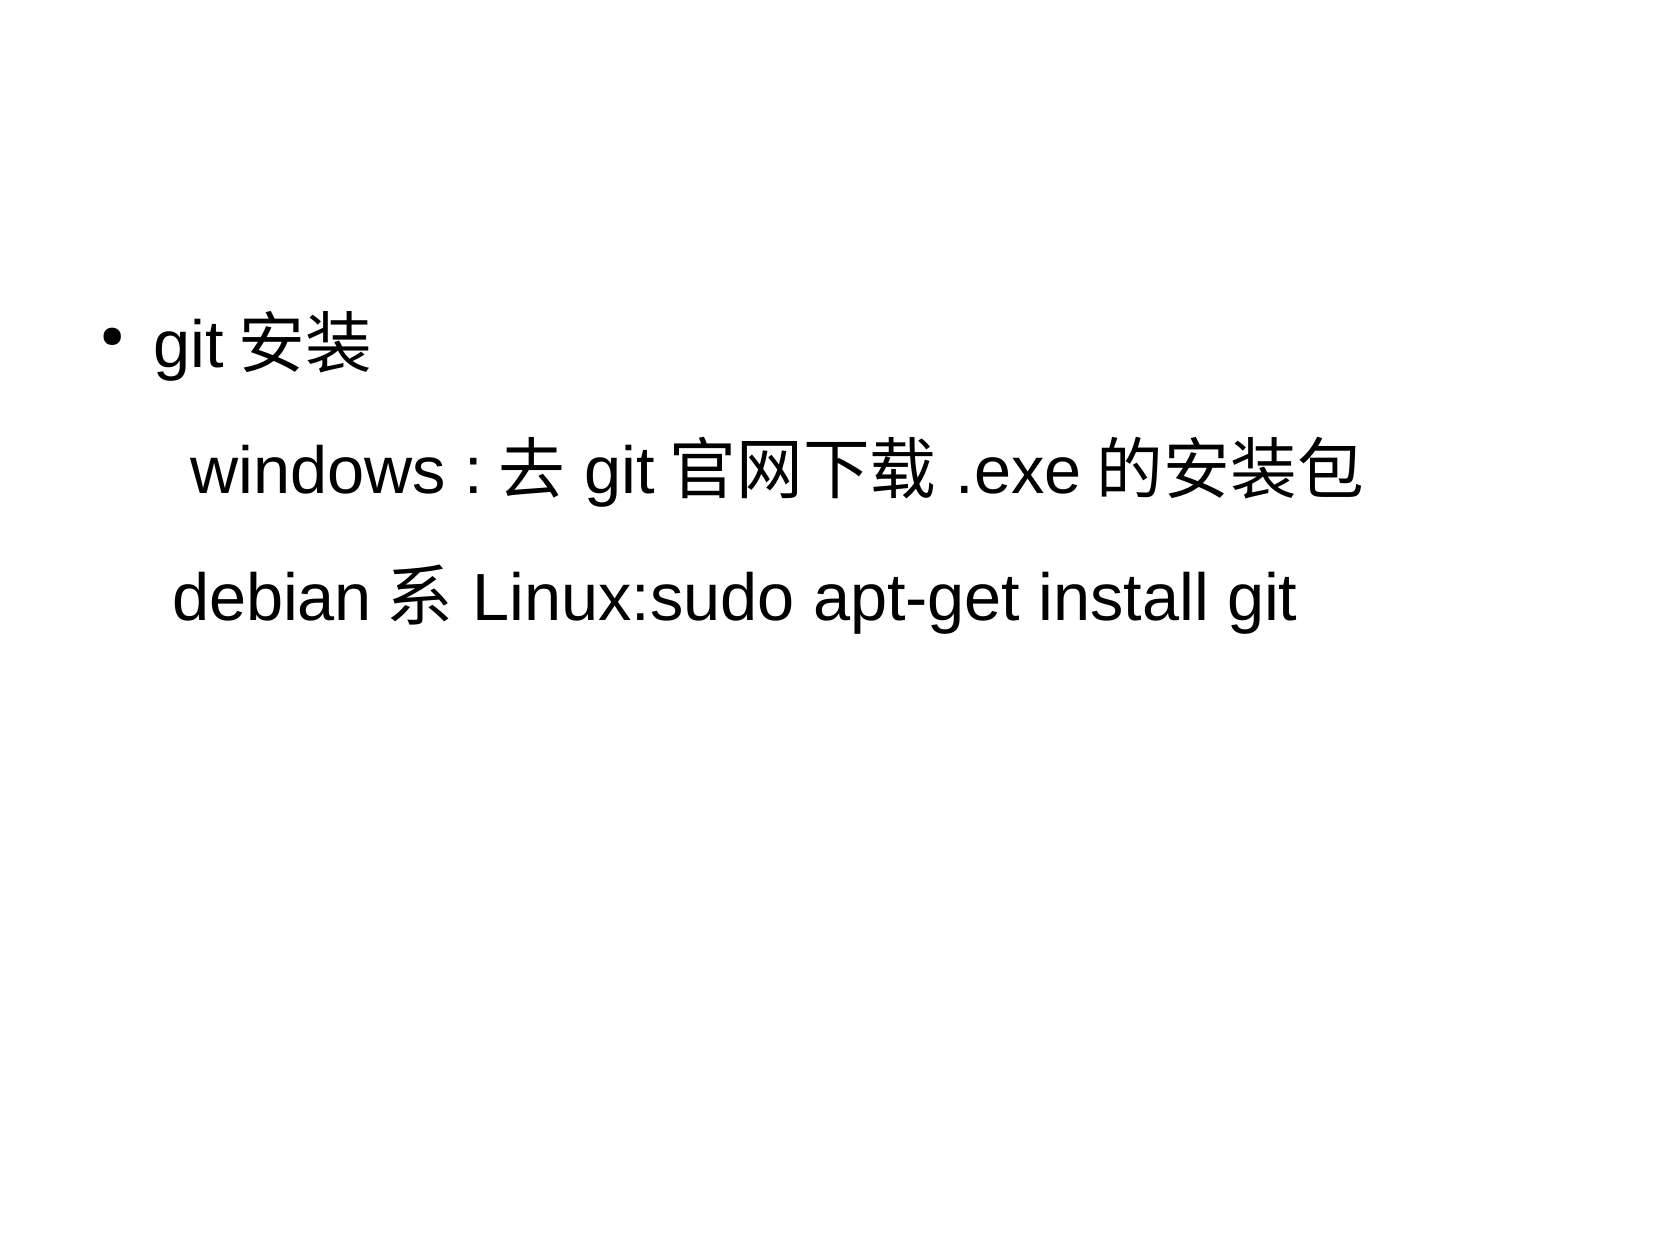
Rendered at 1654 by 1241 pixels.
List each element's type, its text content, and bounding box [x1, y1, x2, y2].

list git安装 windows :去git官网下载.exe的安装包 debian系Linux:sudo apt-get install git [82, 290, 1571, 1010]
